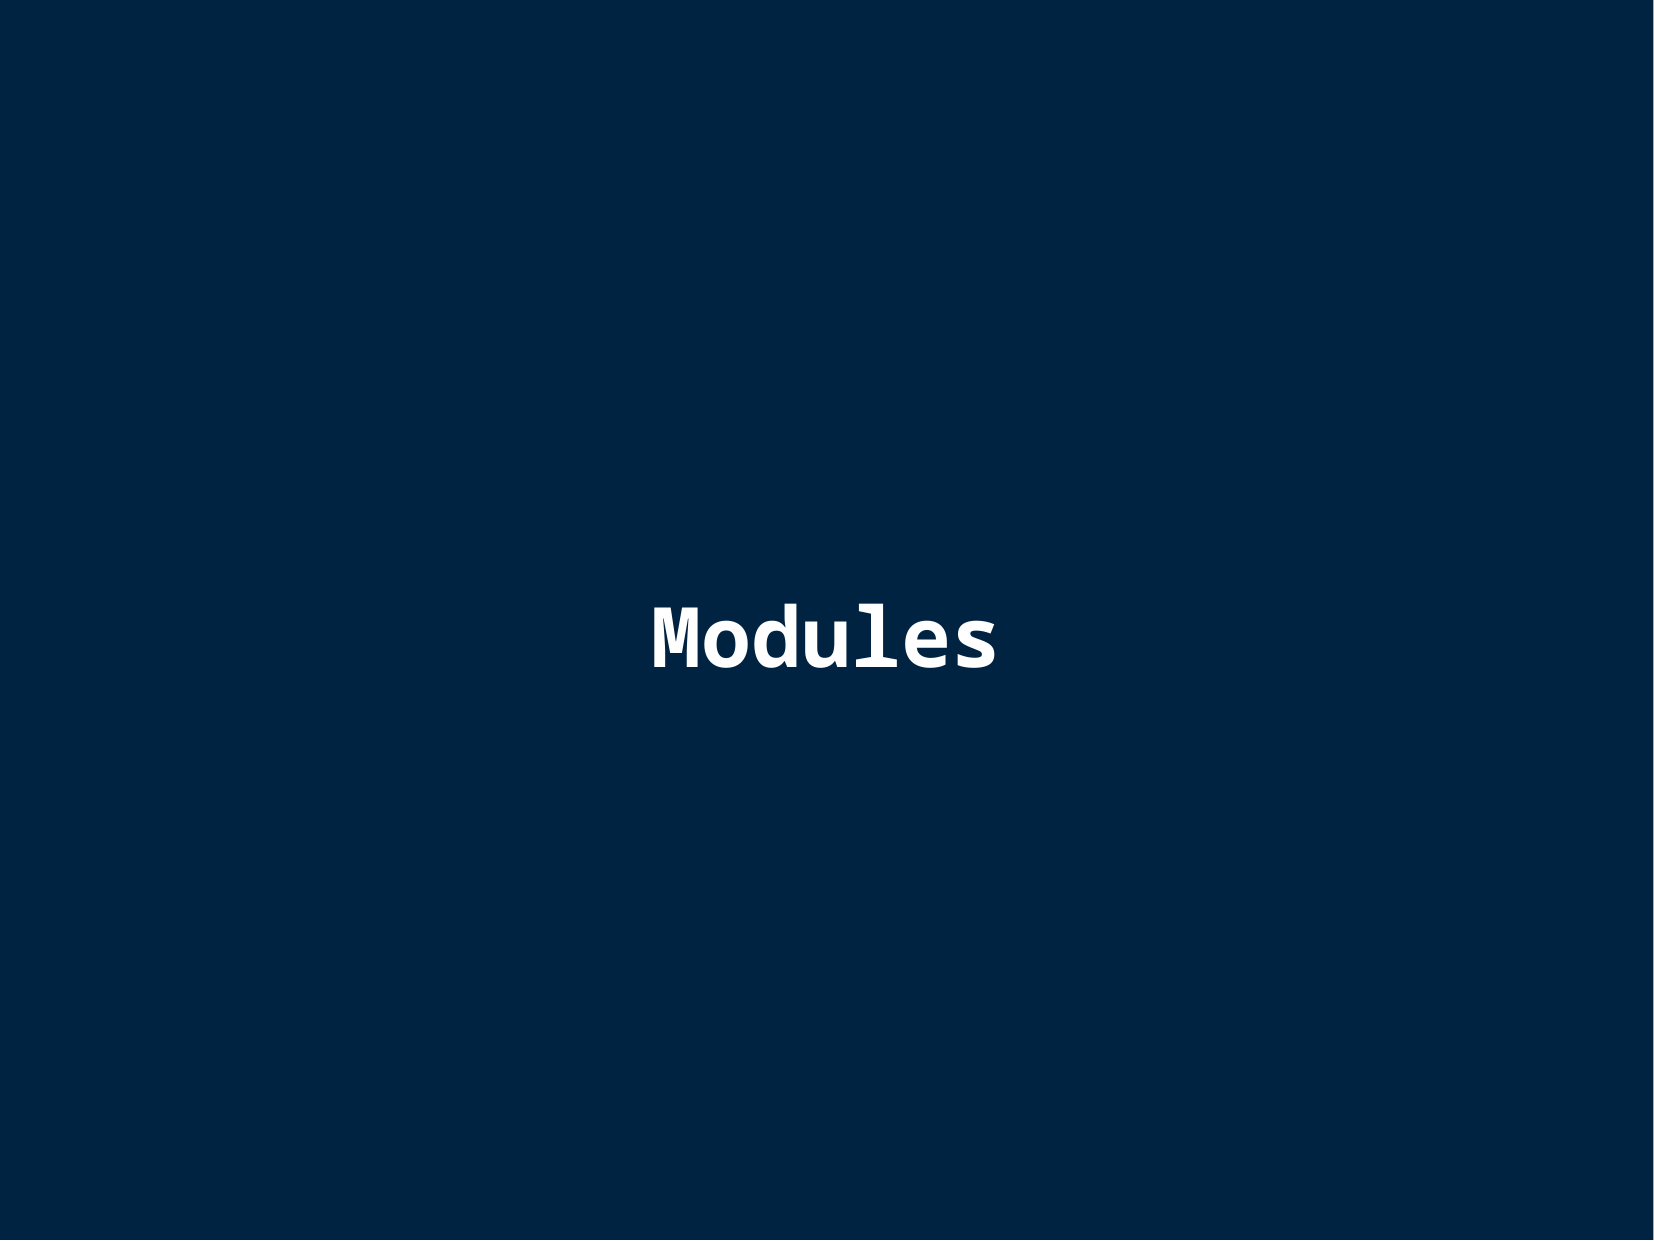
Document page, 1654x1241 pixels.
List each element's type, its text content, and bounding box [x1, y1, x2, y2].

text_box Modules [261, 571, 1393, 670]
